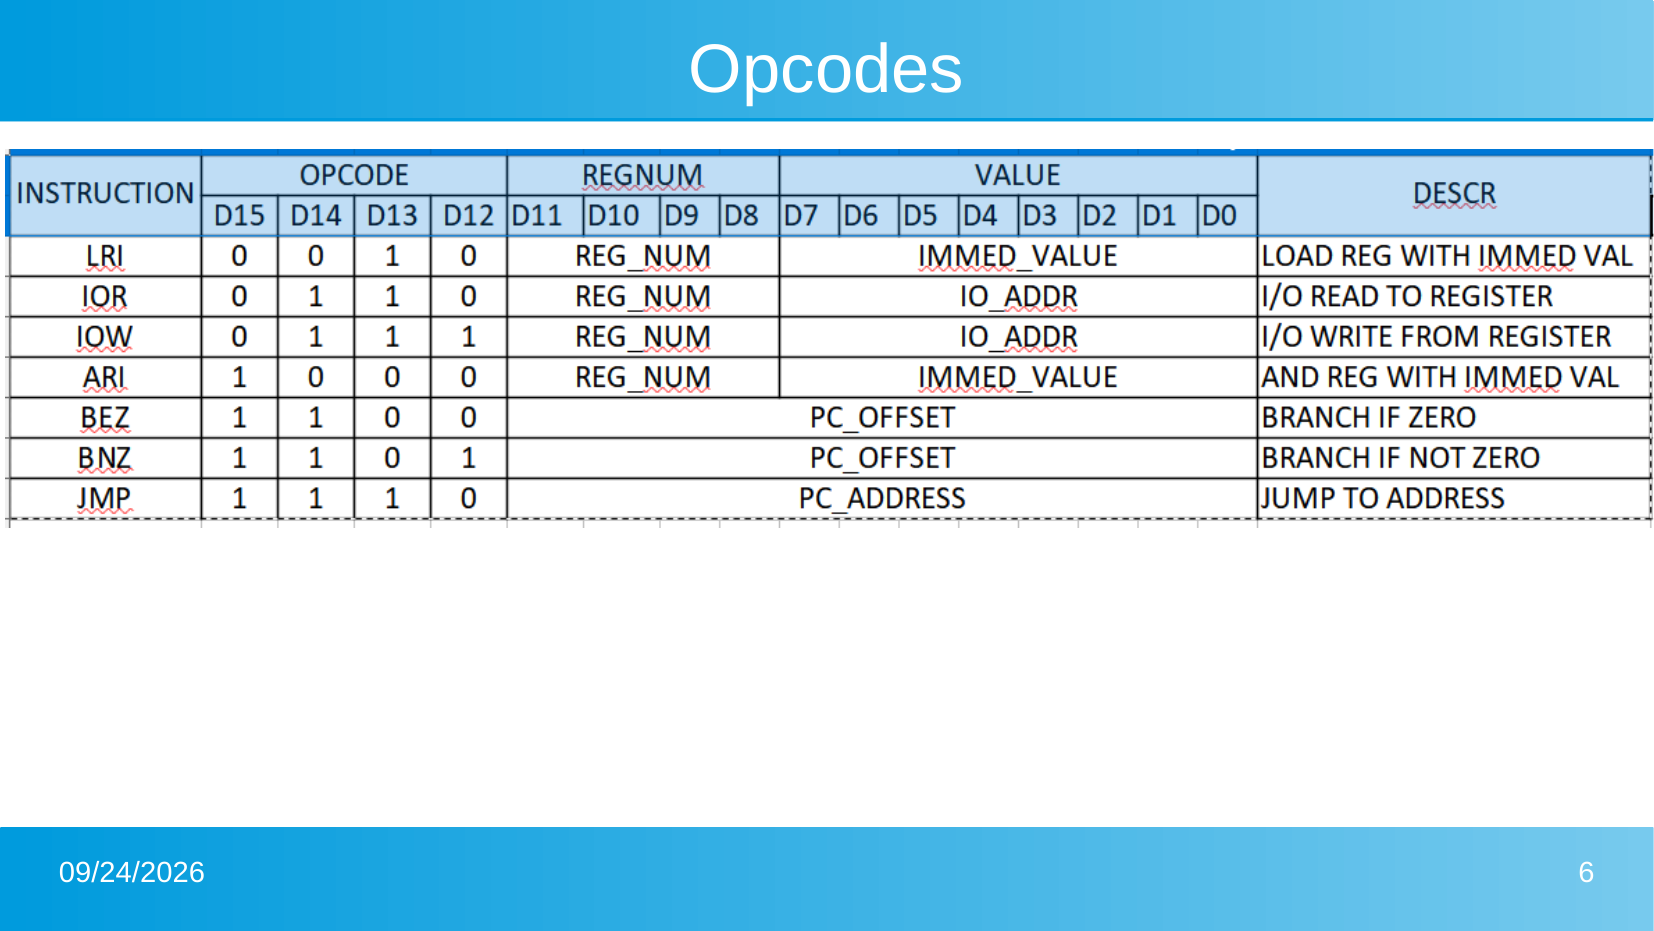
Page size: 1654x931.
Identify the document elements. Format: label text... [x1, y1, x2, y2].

picture [5, 149, 1654, 528]
title Opcodes [59, 29, 1595, 108]
